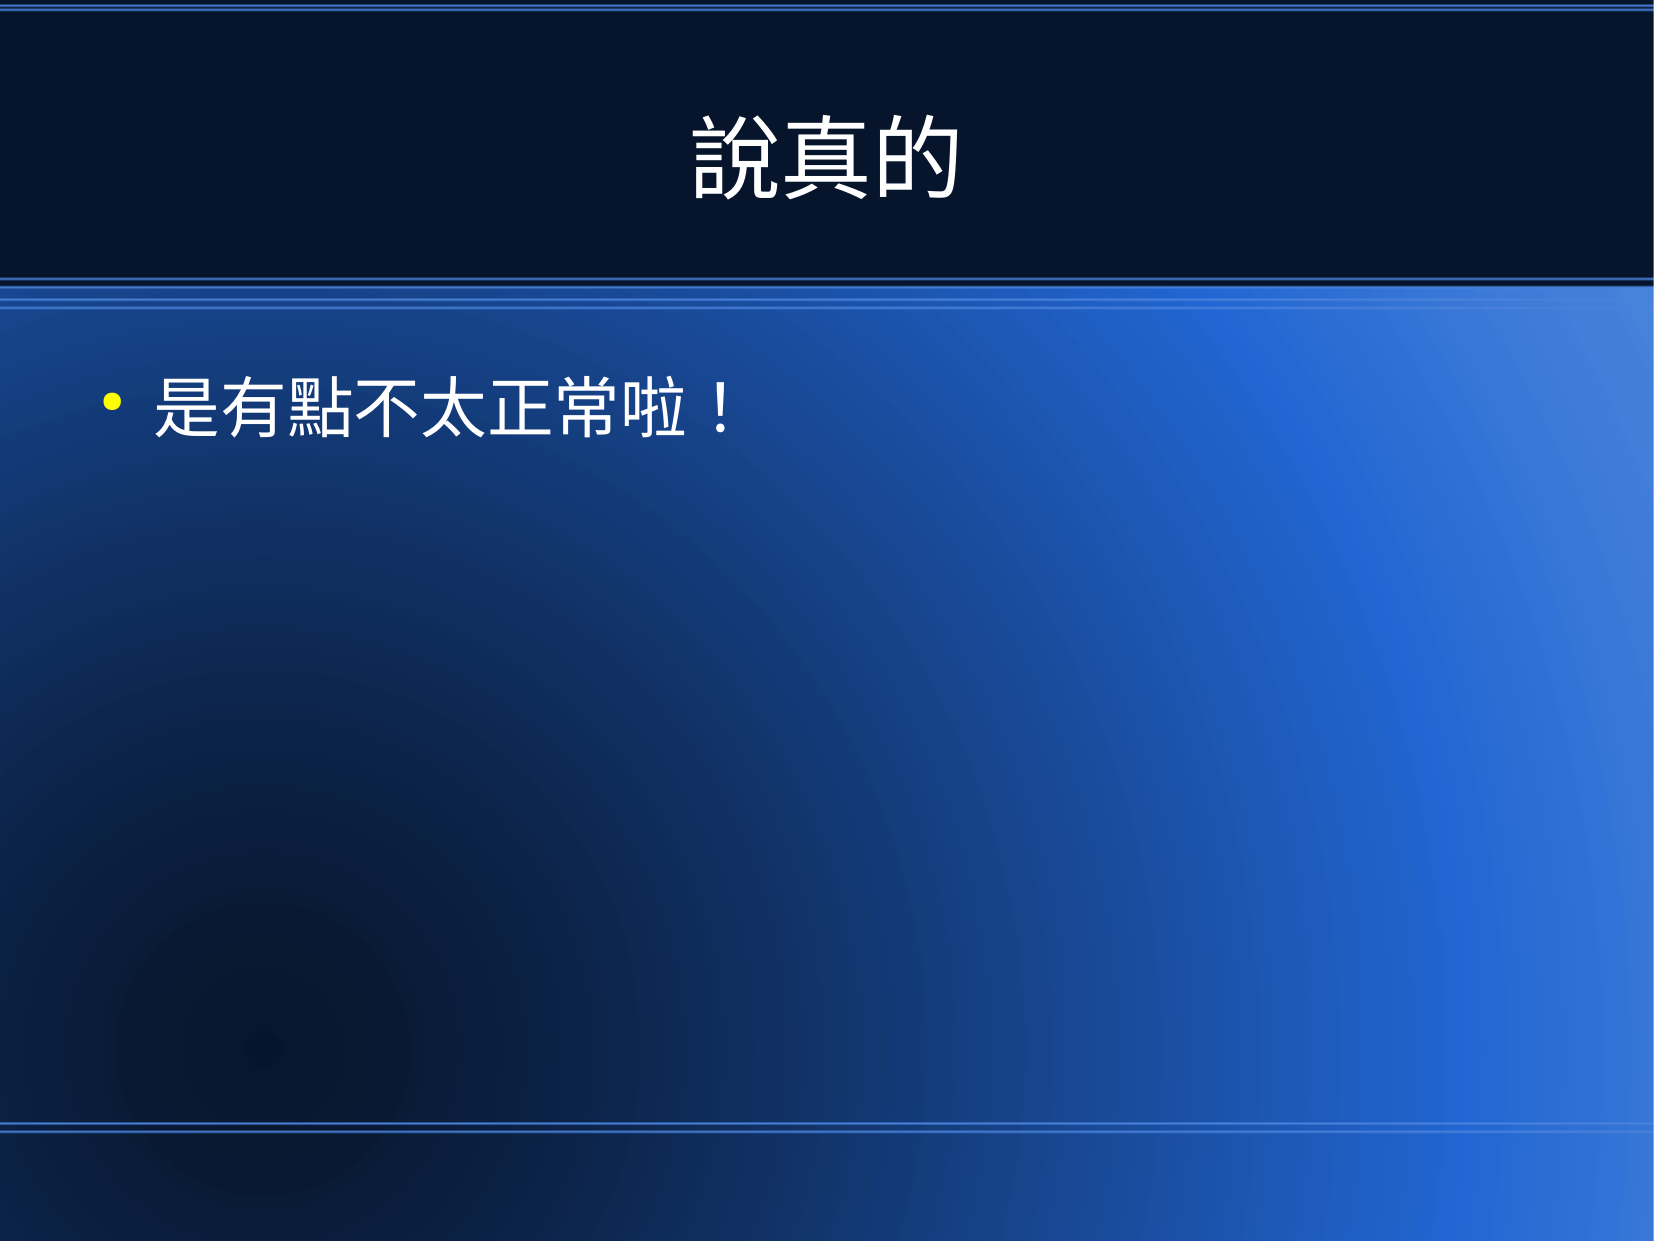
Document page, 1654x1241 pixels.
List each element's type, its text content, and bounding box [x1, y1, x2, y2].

title 說真的 [82, 49, 1571, 257]
picture [0, 0, 1654, 1241]
list 是有點不太正常啦！ [82, 355, 1571, 1075]
